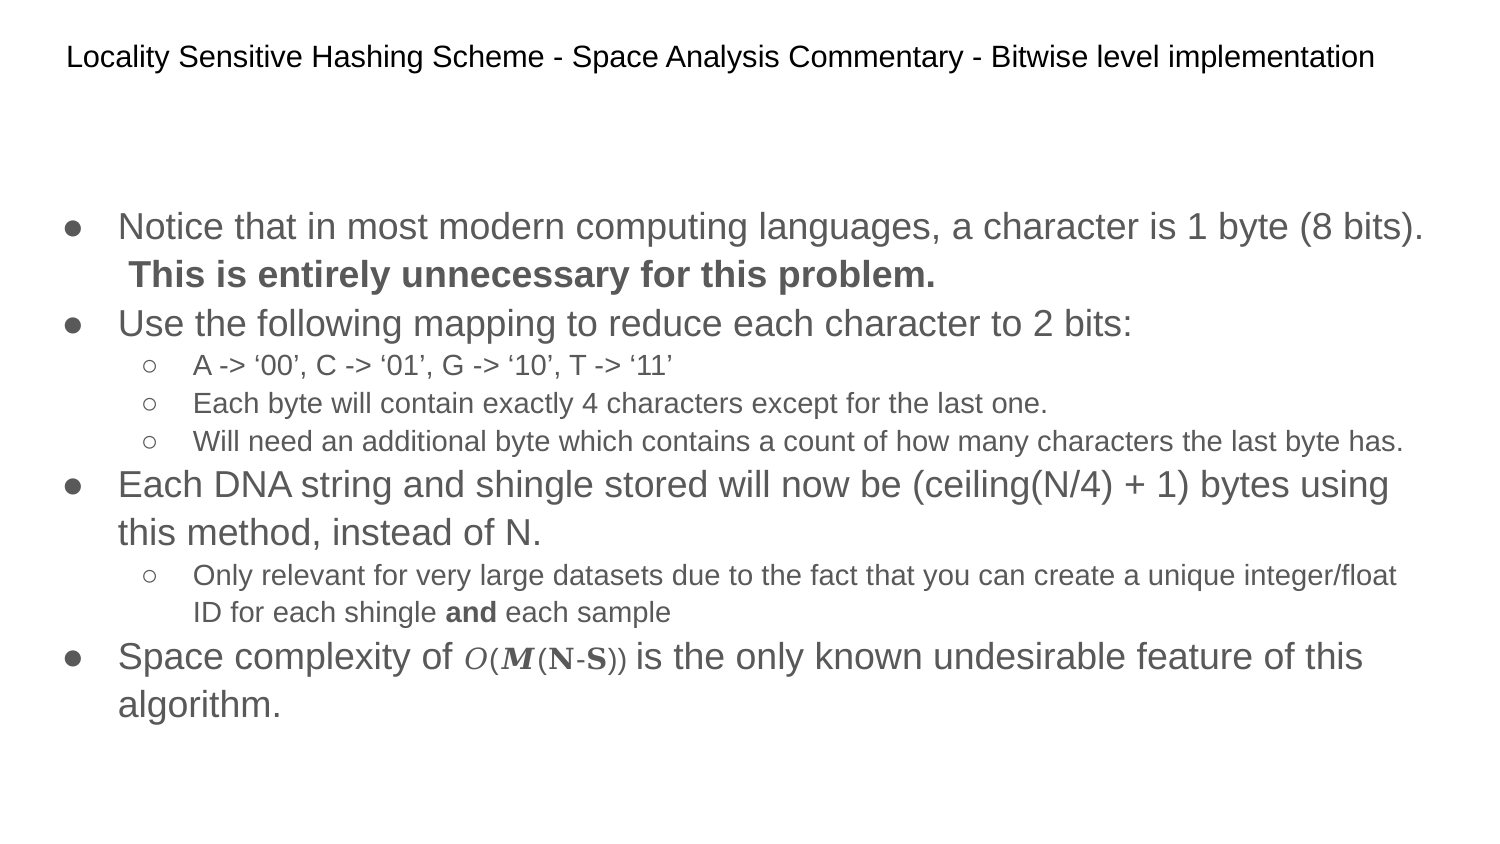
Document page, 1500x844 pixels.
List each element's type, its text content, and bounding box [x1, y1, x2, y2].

title Locality Sensitive Hashing Scheme - Space Analysis Commentary - Bitwise level implementation [51, 24, 1449, 119]
list Notice that in most modern computing languages, a character is 1 byte (8 bits). This is entirely unnecessary for this problem. Use the following mapping to reduce each character to 2 bits: A -> ‘00’, C -> ‘01’, G -> ‘10’, T -> ‘11’ Each byte will contain exactly 4 characters except for the last one. Will need an additional byte which contains a count of how many characters the last byte has. Each DNA string and shingle stored will now be (ceiling(N/4) + 1) bytes using this method, instead of N. Only relevant for very large datasets due to the fact that you can create a unique integer/float ID for each shingle and each sample Space complexity of 𝑂(𝑴(𝐍-𝐒)) is the only known undesirable feature of this algorithm. [27, 184, 1449, 823]
